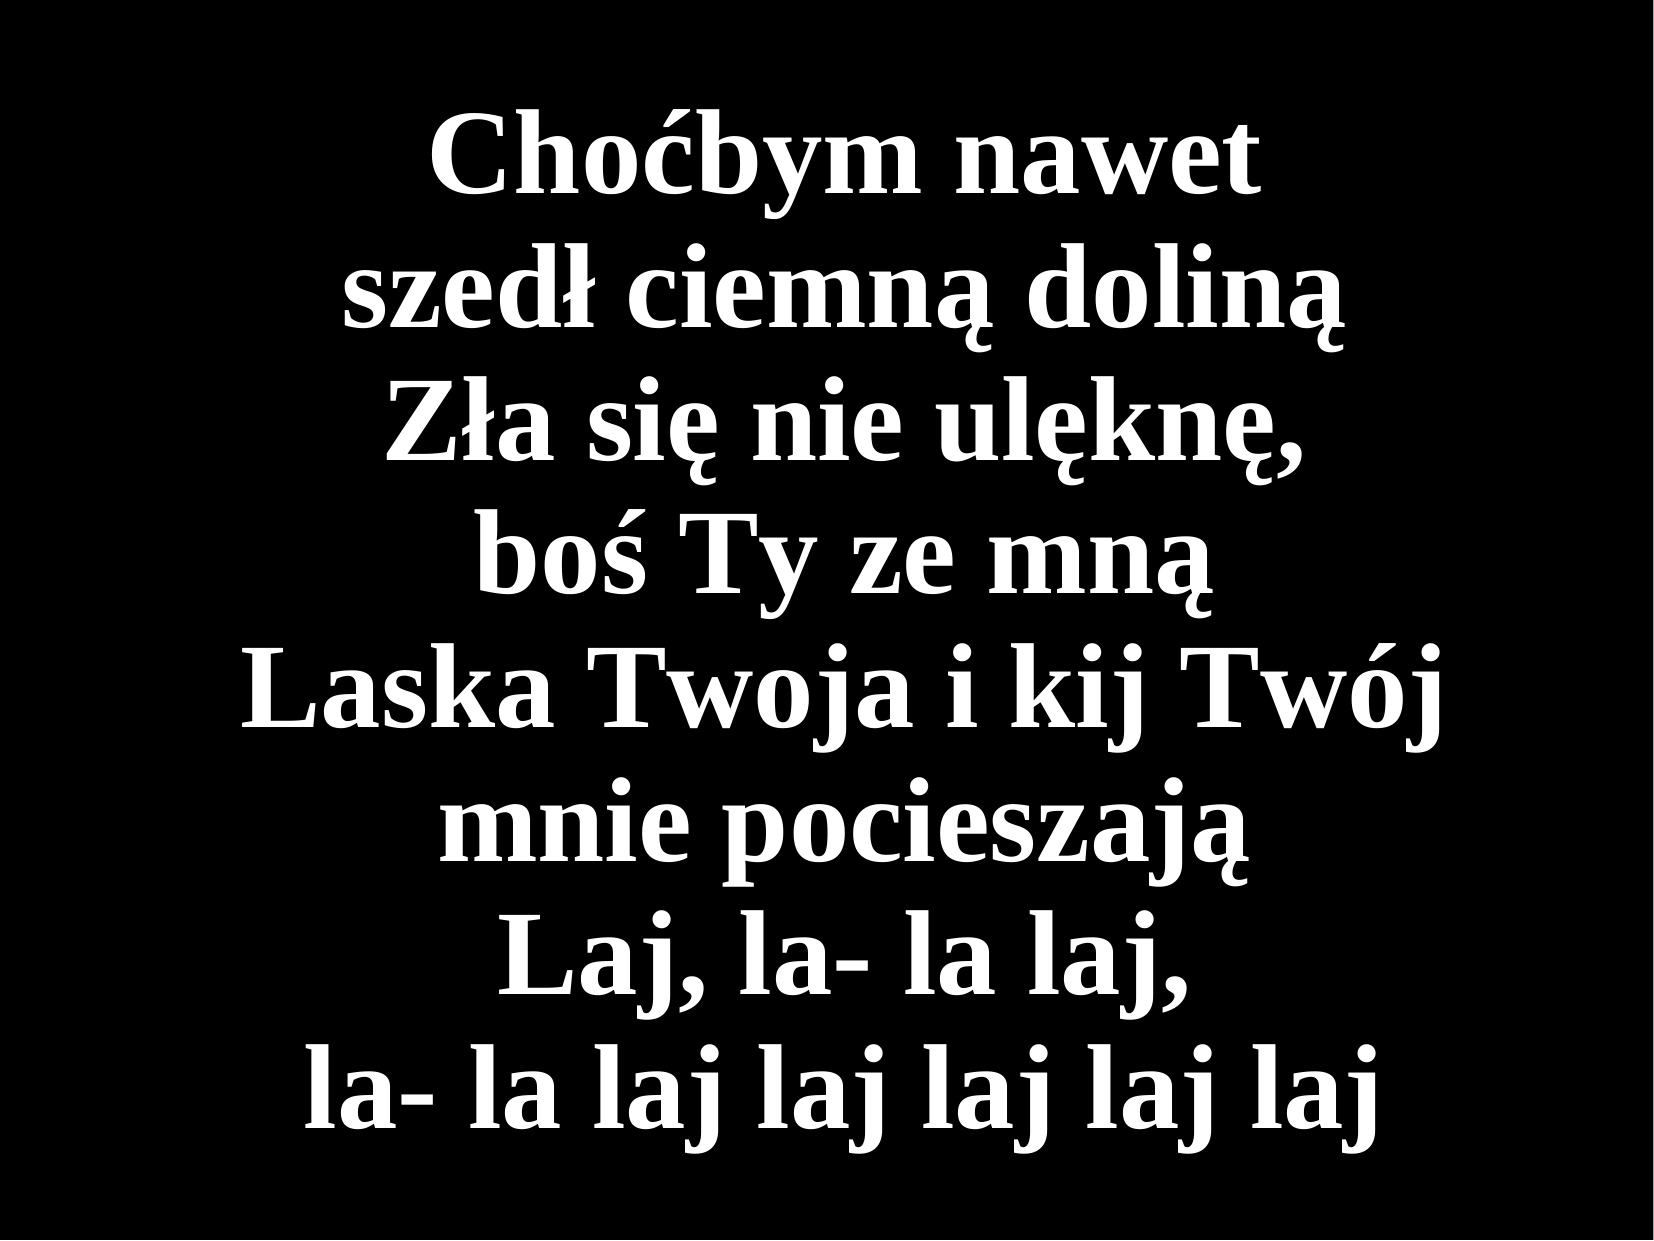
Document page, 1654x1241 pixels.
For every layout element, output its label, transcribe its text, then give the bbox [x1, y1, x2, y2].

subtitle Choćbym nawet szedł ciemną doliną Zła się nie ulęknę, boś Ty ze mną Laska Twoja i kij Twój mnie pocieszają Laj, la- la laj, la- la laj laj laj laj laj [0, 0, 1654, 1241]
